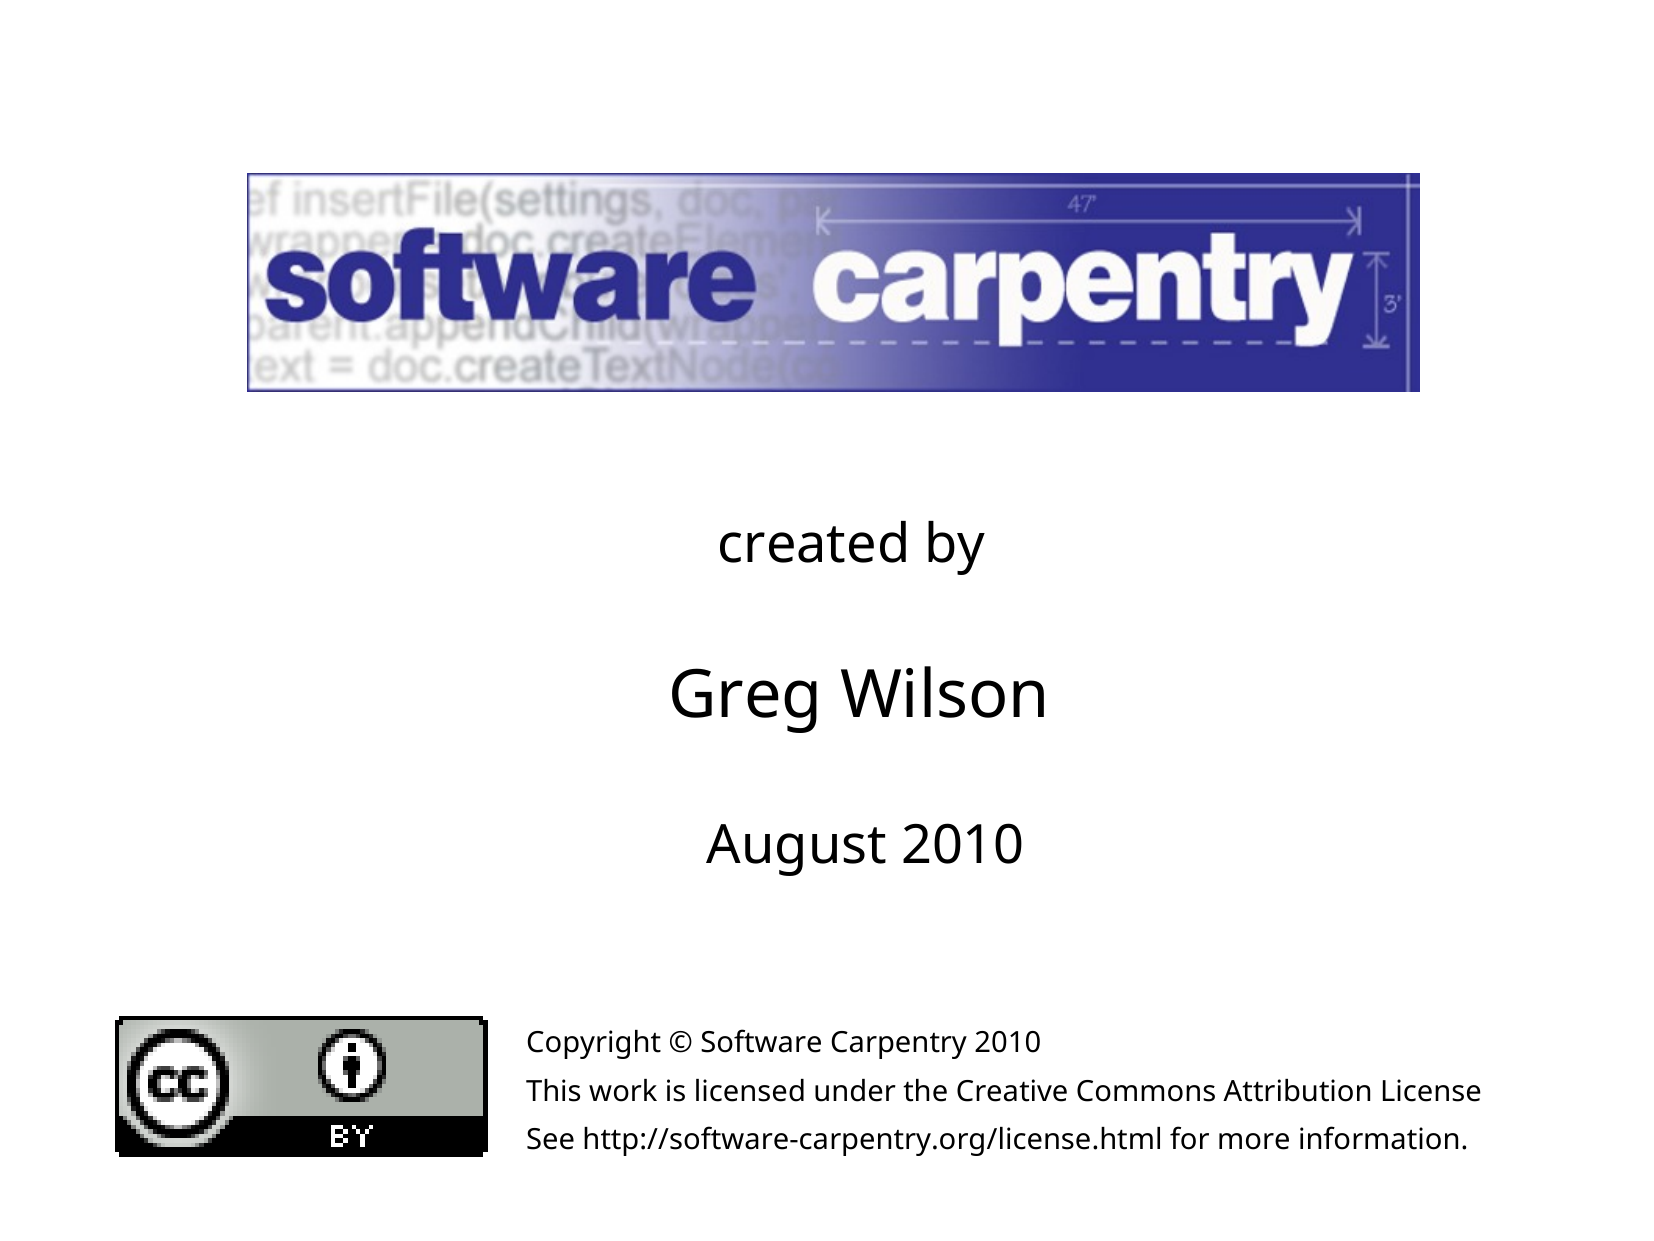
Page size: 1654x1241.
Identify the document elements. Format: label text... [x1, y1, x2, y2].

text_box Greg Wilson [653, 641, 1014, 739]
text_box Copyright © Software Carpentry 2010 This work is licensed under the Creative Commons Attribution License See http://software-carpentry.org/license.html for more information. [511, 1014, 1574, 1164]
picture [247, 173, 1420, 392]
text_box August 2010 [692, 800, 975, 882]
text_box created by [702, 499, 964, 581]
picture [115, 1016, 488, 1158]
